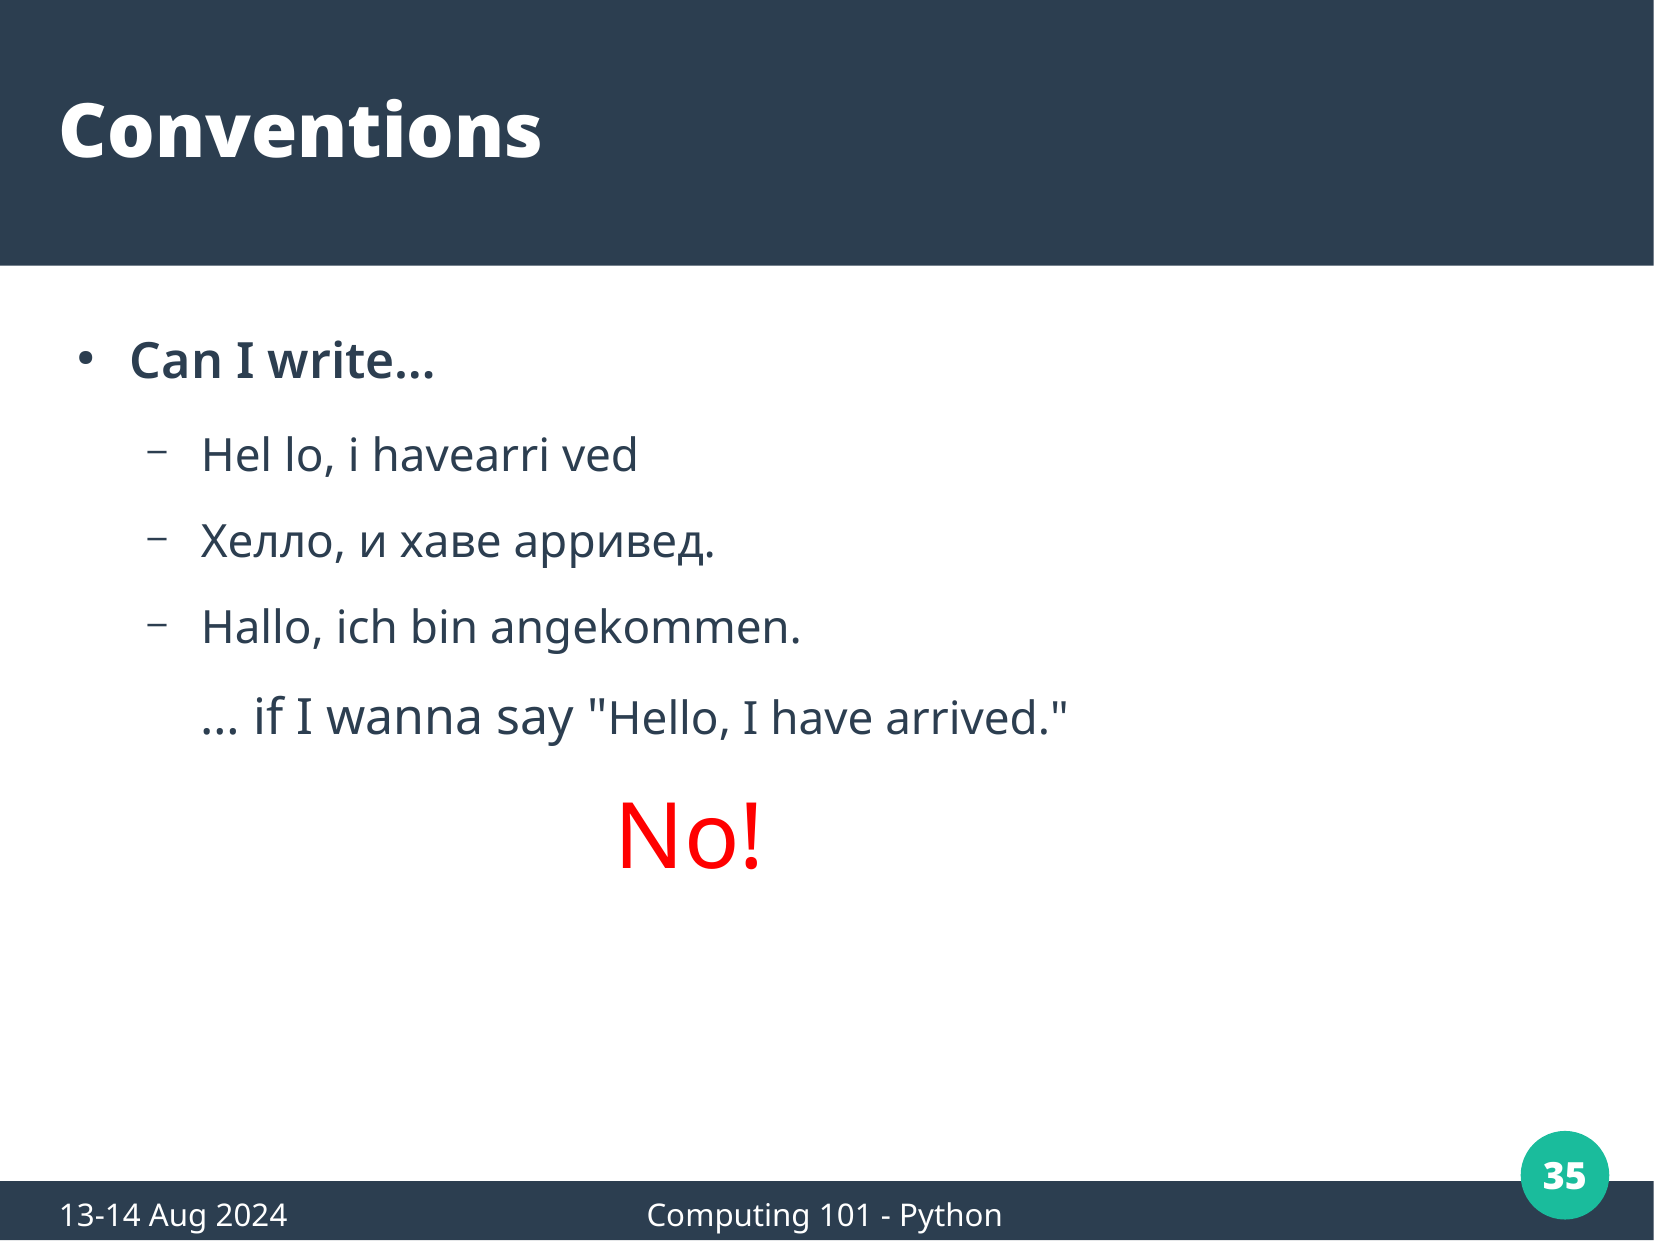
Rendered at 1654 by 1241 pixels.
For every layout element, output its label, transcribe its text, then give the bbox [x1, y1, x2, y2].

text_box No! [600, 763, 1654, 886]
list Can I write… Hel lo, i havearri ved Хелло, и хаве арривед. Hallo, ich bin angekommen. … if I wanna say "Hello, I have arrived." [59, 324, 1595, 1152]
title Conventions [59, 49, 1595, 207]
